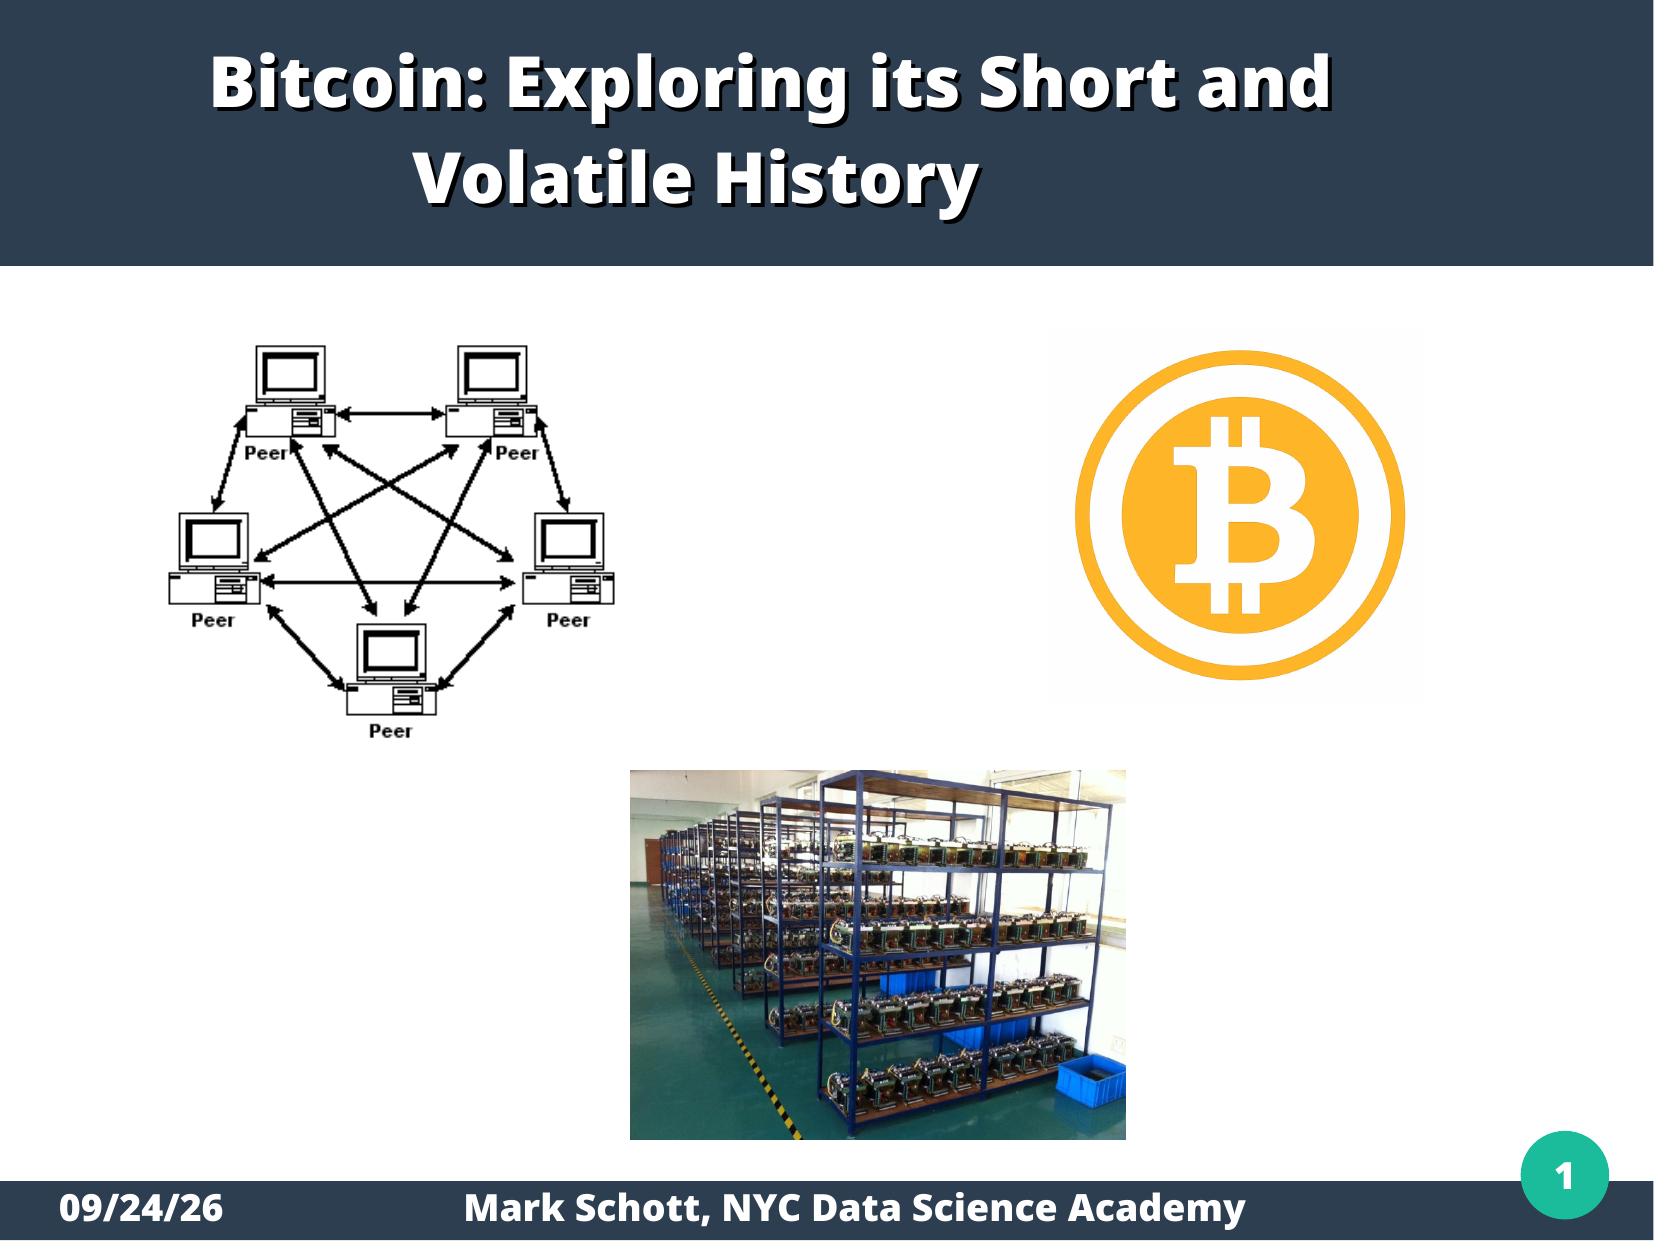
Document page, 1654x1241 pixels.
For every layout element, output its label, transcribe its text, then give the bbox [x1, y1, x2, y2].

picture [121, 344, 661, 750]
picture [1050, 329, 1426, 705]
picture [630, 770, 1126, 1140]
title Bitcoin: Exploring its Short and Volatile History [58, 45, 1595, 211]
